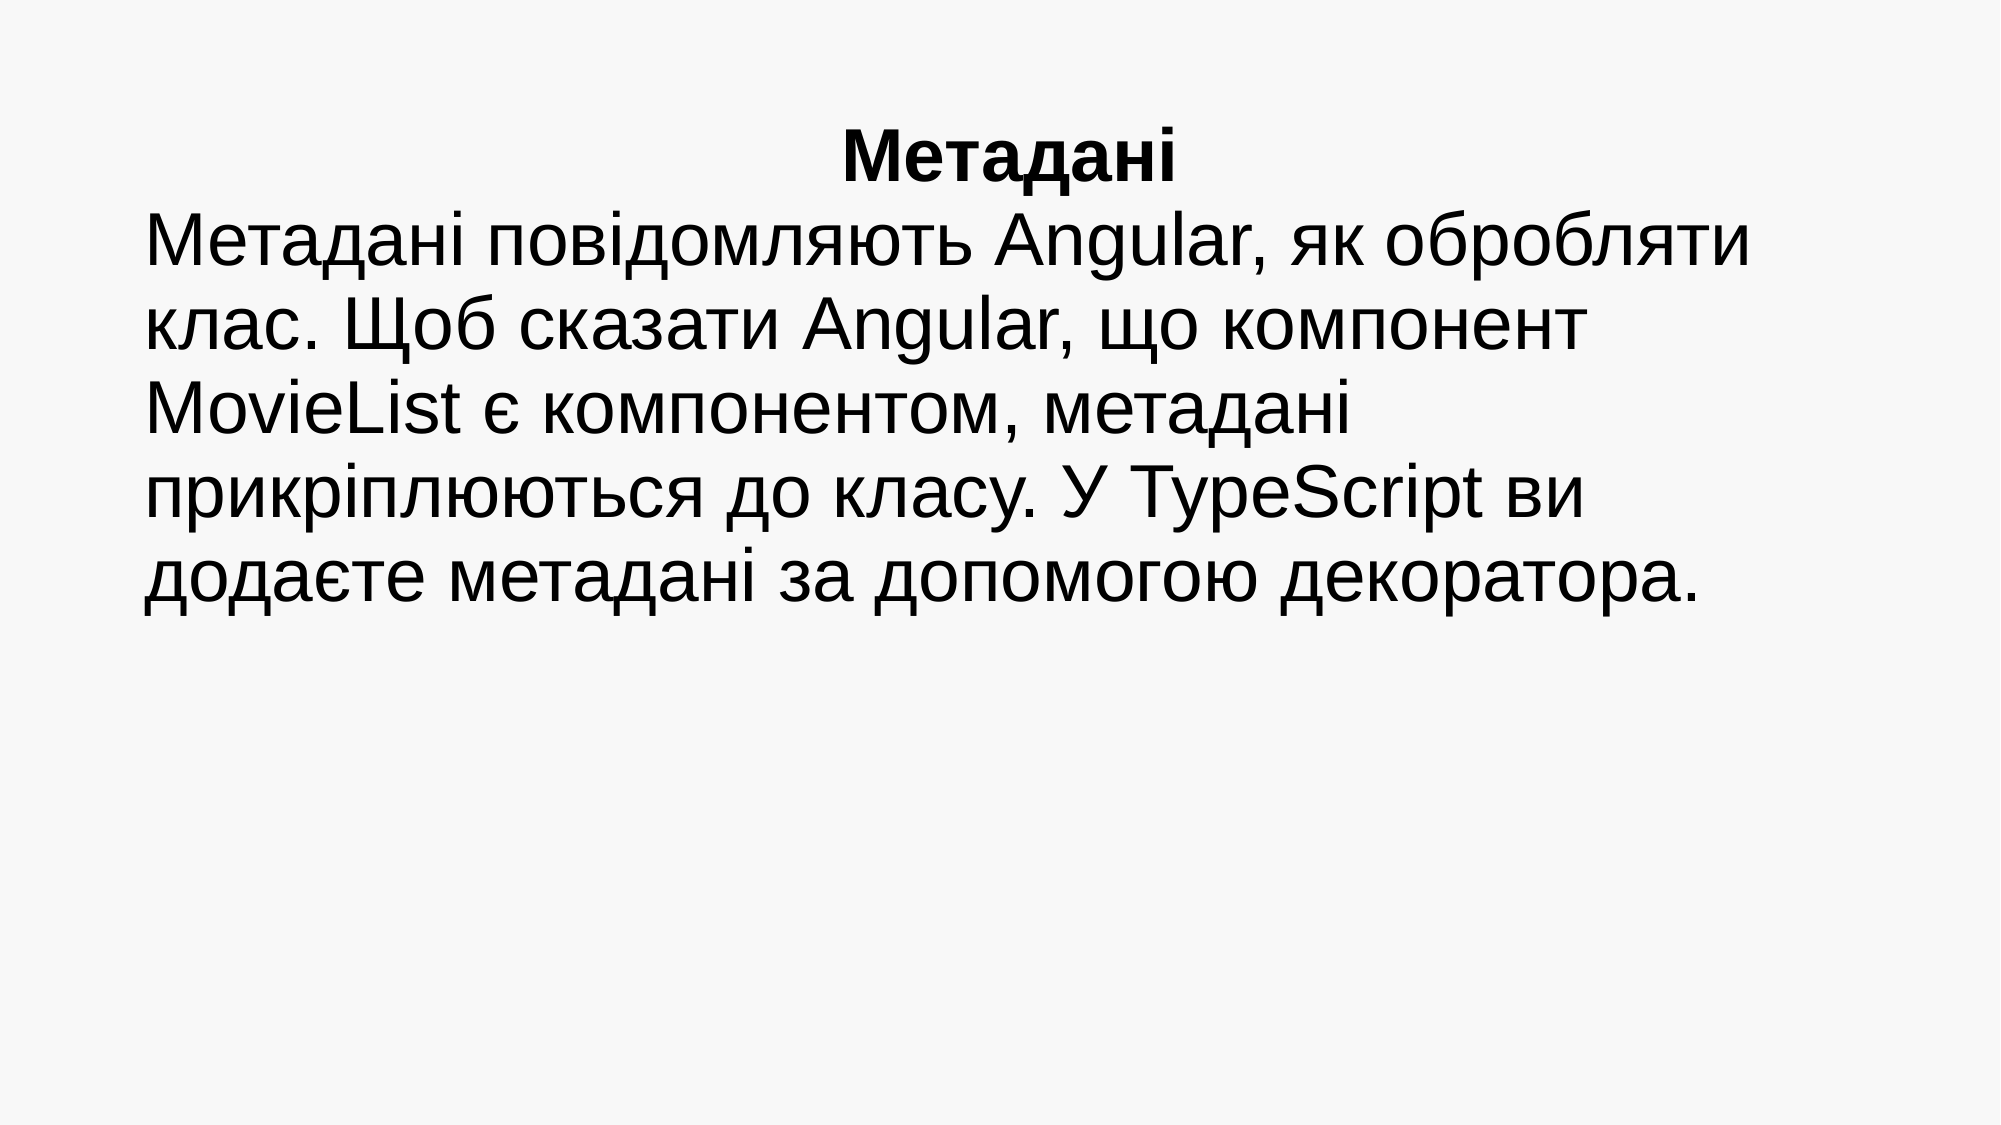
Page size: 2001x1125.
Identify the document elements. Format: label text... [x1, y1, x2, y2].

text_box Метадані Метадані повідомляють Angular, як обробляти клас. Щоб сказати Angular, що компонент MovieList є компонентом, метадані прикріплюються до класу. У TypeScript ви додаєте метадані за допомогою декоратора. [129, 106, 1890, 625]
